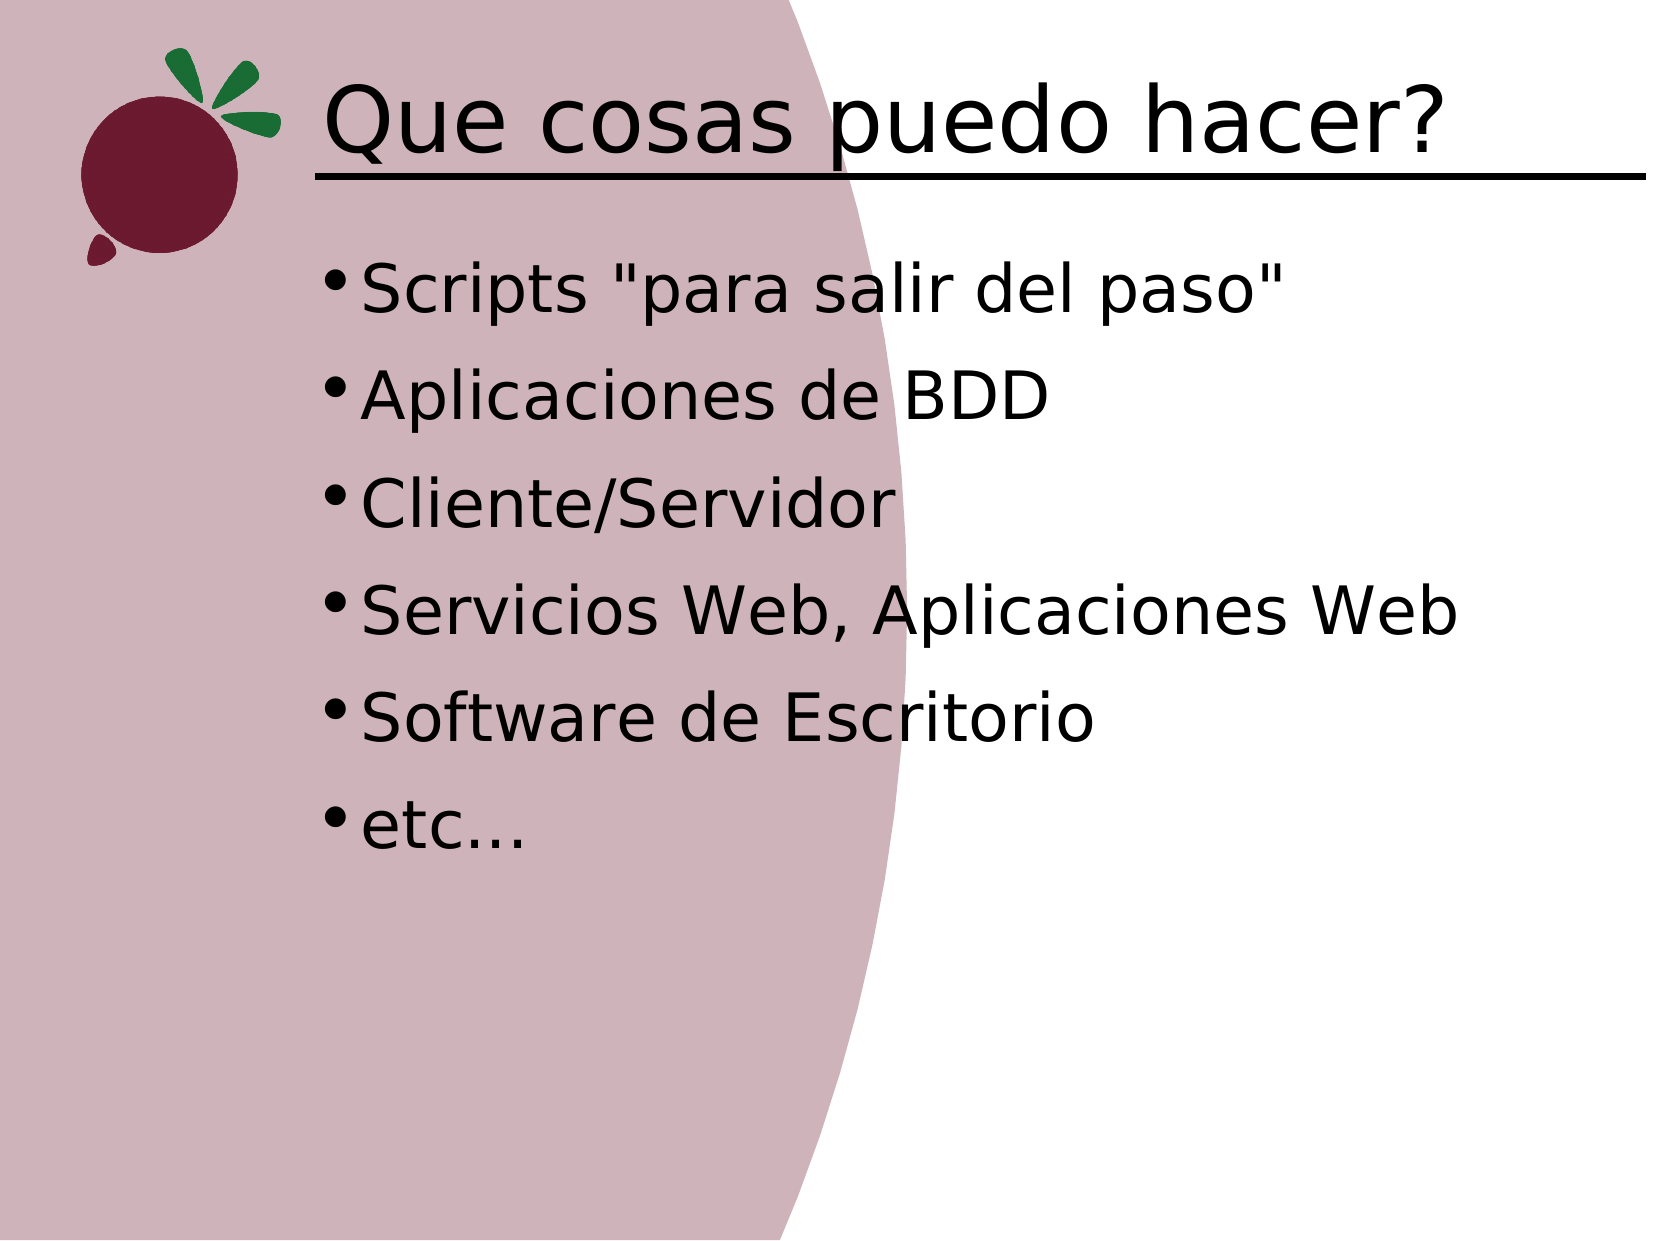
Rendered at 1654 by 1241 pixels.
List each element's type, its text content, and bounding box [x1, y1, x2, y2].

picture [81, 48, 281, 266]
list Scripts "para salir del paso" Aplicaciones de BDD Cliente/Servidor Servicios Web, Aplicaciones Web Software de Escritorio etc... [322, 250, 1565, 1175]
title Que cosas puedo hacer? [322, 65, 1565, 177]
